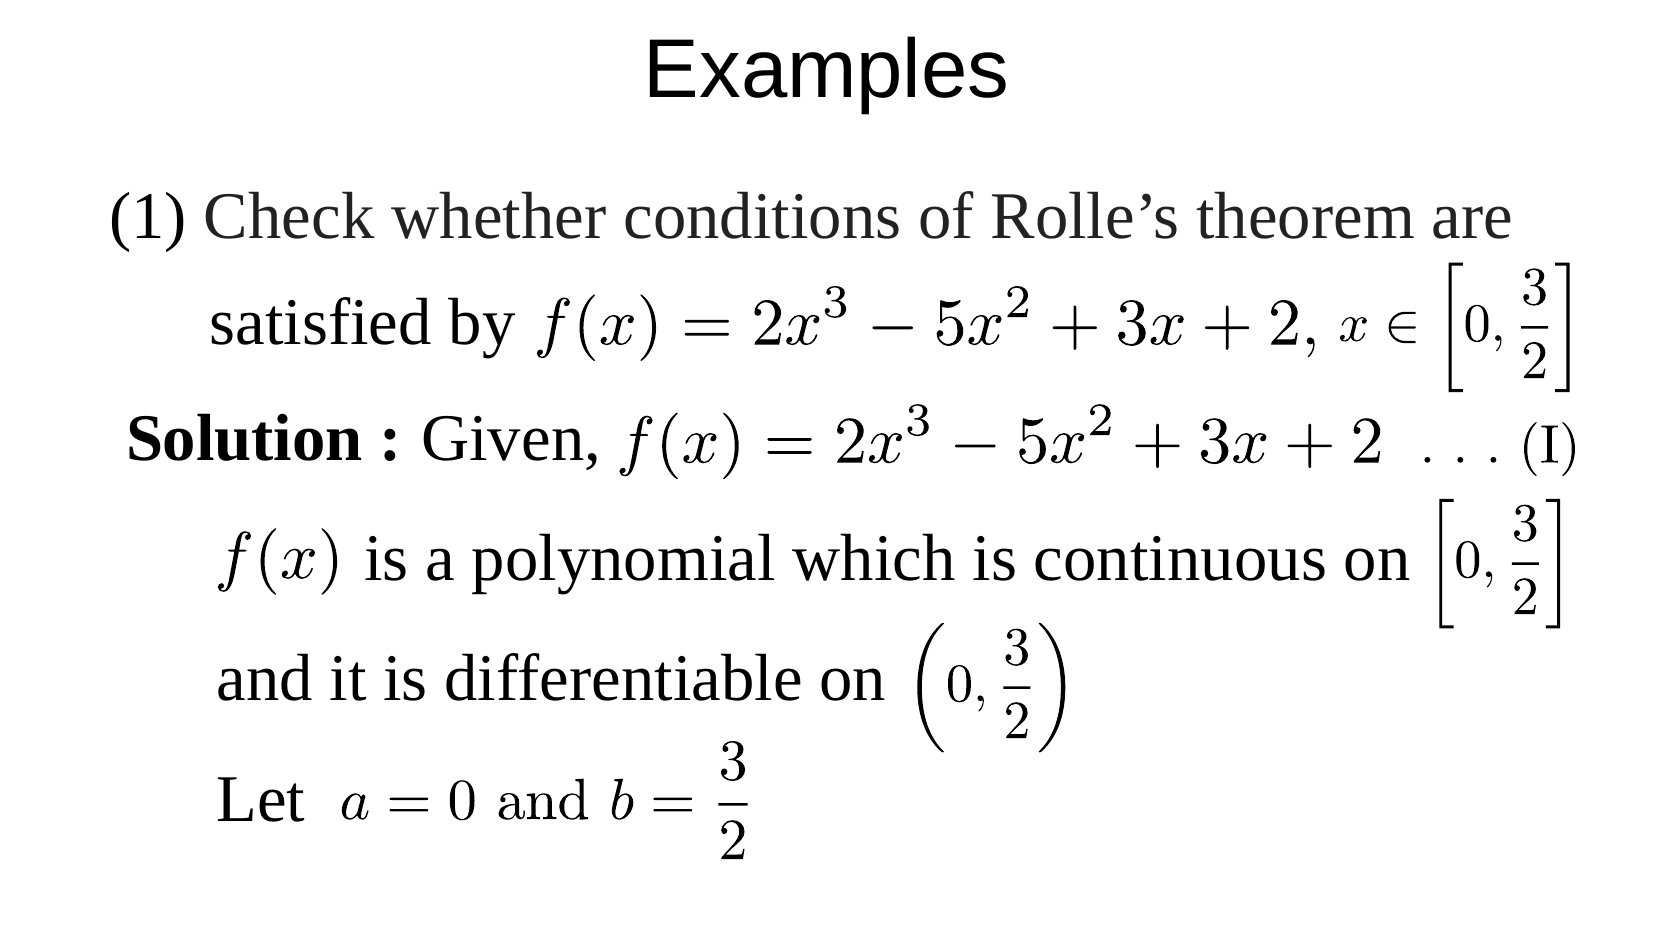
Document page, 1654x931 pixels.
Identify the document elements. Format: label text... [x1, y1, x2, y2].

text_box [619, 404, 1381, 480]
text_box [341, 740, 748, 860]
text_box [1339, 262, 1570, 393]
title Examples [82, 22, 1571, 116]
text_box [1428, 498, 1561, 629]
subtitle (1) Check whether conditions of Rolle’s theorem are satisfied by Solution : Given, is a polynomial which is continuous on and it is differentiable on Let [35, 141, 1607, 875]
text_box [908, 622, 1066, 753]
text_box [1422, 422, 1575, 477]
text_box [217, 528, 338, 595]
text_box [536, 286, 1315, 362]
